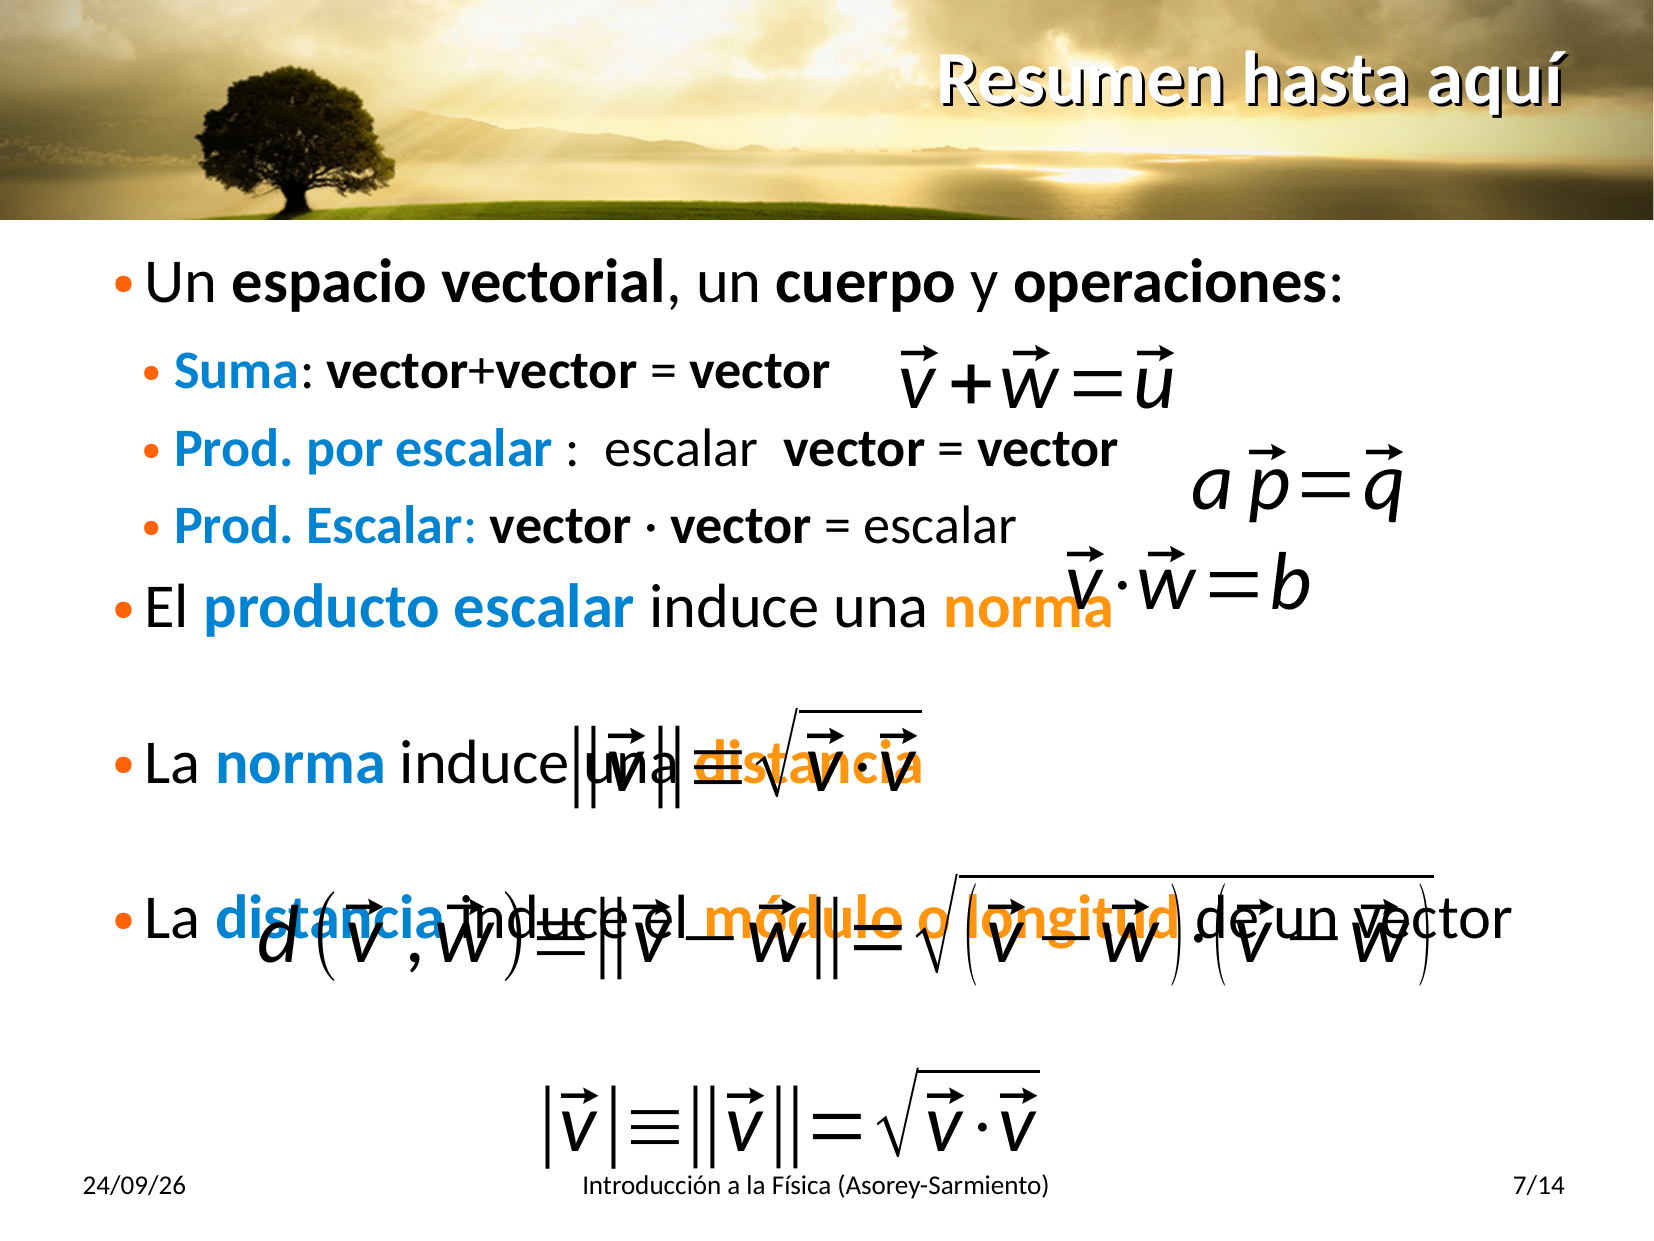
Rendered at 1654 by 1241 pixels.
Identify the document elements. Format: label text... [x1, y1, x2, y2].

chart [891, 330, 1414, 632]
chart [555, 705, 929, 814]
chart [251, 870, 1441, 991]
picture [0, 0, 1654, 220]
title Resumen hasta aquí [75, 19, 1564, 151]
list Un espacio vectorial, un cuerpo y operaciones: Suma: vector+vector = vector Prod. por escalar : escalar vector = vector Prod. Escalar: vector · vector = escalar El producto escalar induce una norma La norma induce una distancia La distancia induce el módulo o longitud de un vector [82, 255, 1571, 1156]
chart [525, 1065, 1048, 1174]
